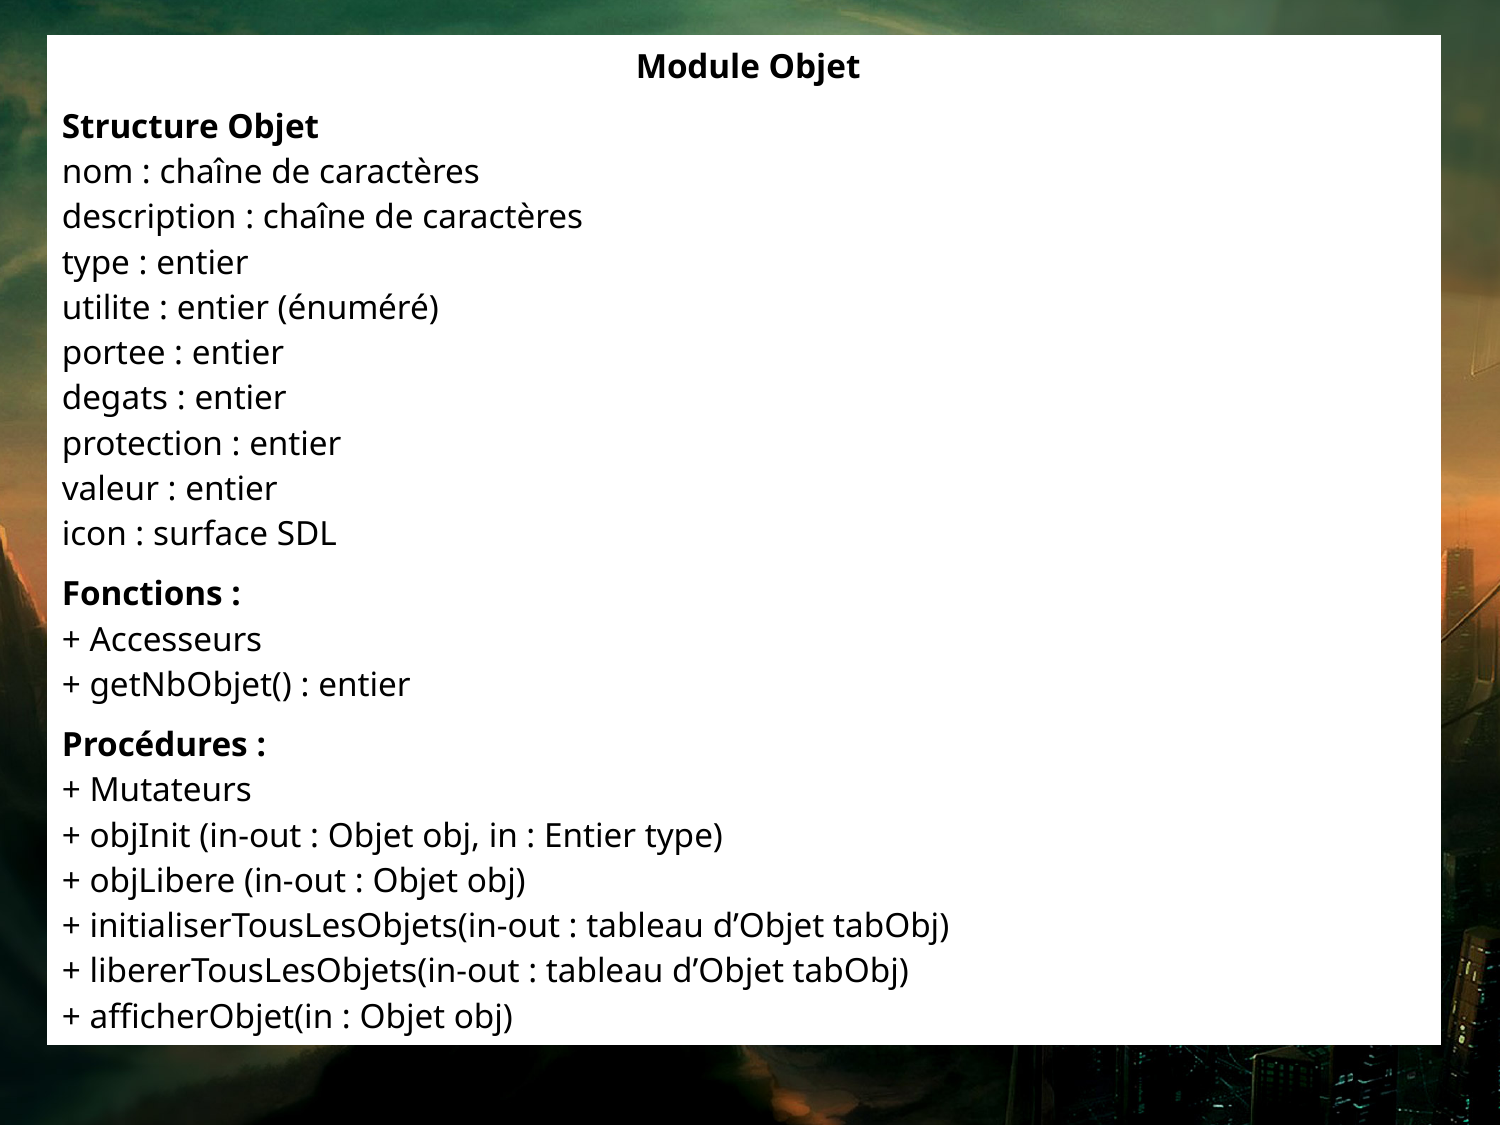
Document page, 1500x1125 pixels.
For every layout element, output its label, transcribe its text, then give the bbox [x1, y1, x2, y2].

table_header Module Objet [47, 35, 1441, 95]
picture [0, 0, 1500, 1125]
table_cell Procédures : + Mutateurs + objInit (in-out : Objet obj, in : Entier type) + objLibere (in-out : Objet obj) + initialiserTousLesObjets(in-out : tableau d’Objet tabObj) + libererTousLesObjets(in-out : tableau d’Objet tabObj) + afficherObjet(in : Objet obj) [47, 714, 1441, 1045]
table_cell Fonctions : + Accesseurs + getNbObjet() : entier [47, 563, 1441, 714]
table_cell Structure Objet nom : chaîne de caractères description : chaîne de caractères type : entier utilite : entier (énuméré) portee : entier degats : entier protection : entier valeur : entier icon : surface SDL [47, 95, 1441, 563]
